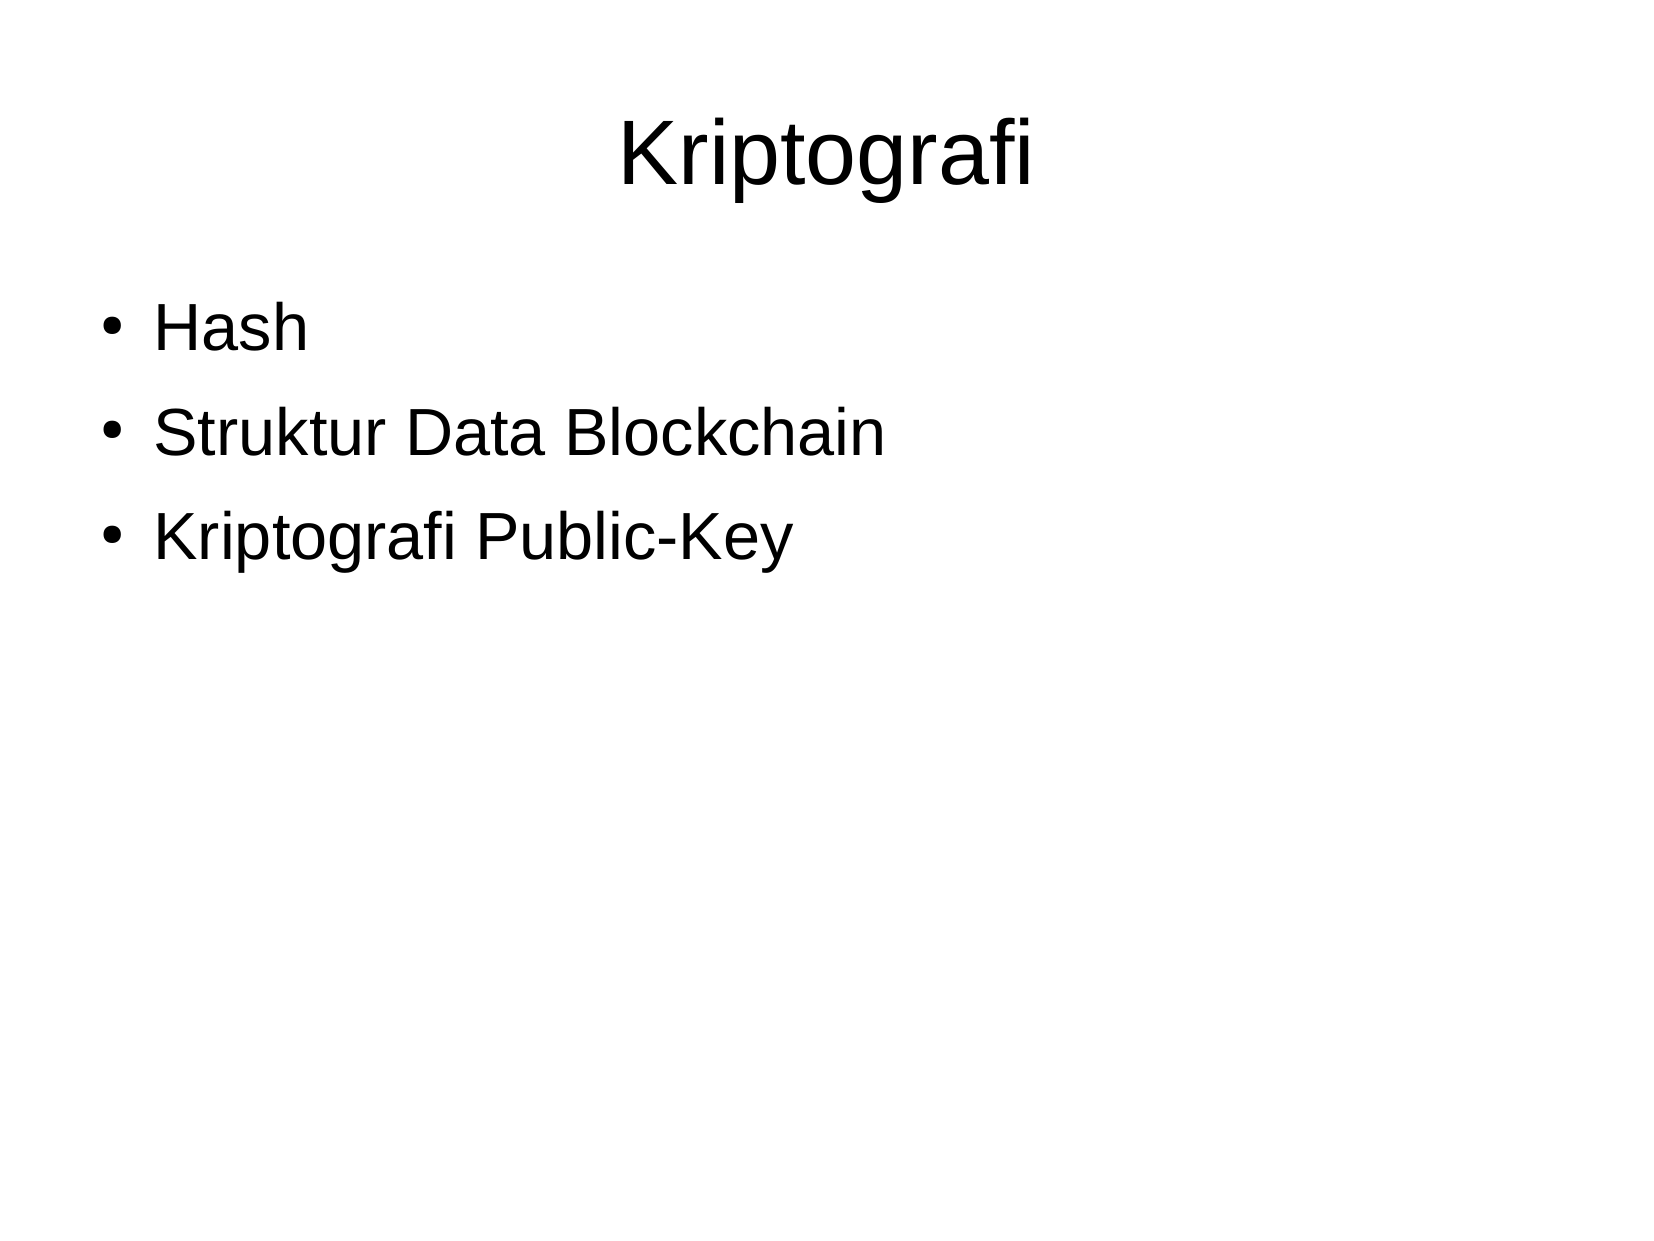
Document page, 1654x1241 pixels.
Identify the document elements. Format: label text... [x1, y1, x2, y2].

list Hash Struktur Data Blockchain Kriptografi Public-Key [82, 290, 1571, 1010]
title Kriptografi [82, 49, 1571, 257]
